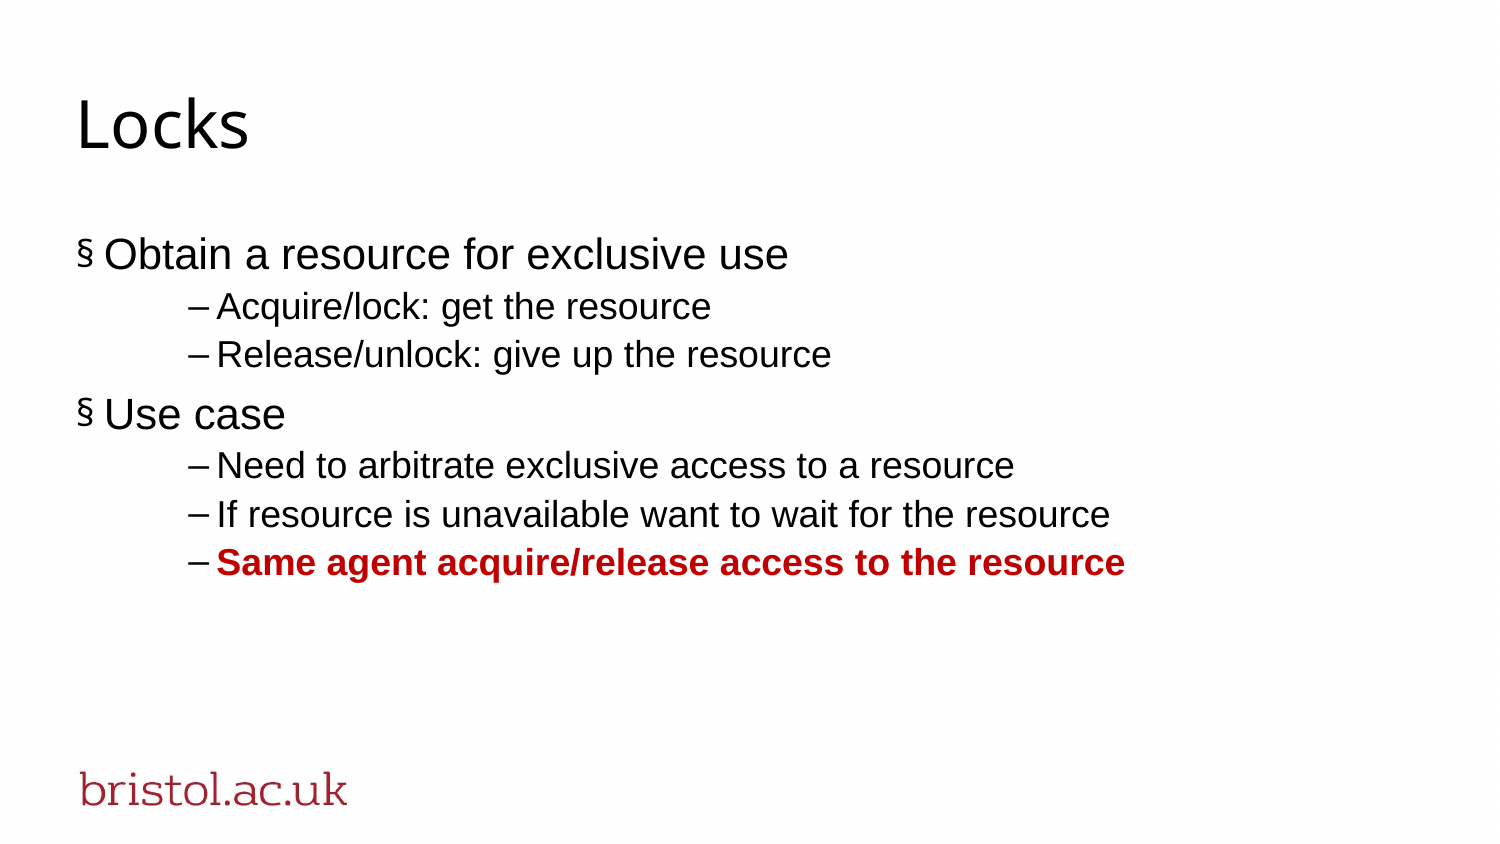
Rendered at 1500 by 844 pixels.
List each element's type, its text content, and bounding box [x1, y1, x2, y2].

title Locks [60, 44, 1440, 209]
list Obtain a resource for exclusive use Acquire/lock: get the resource Release/unlock: give up the resource Use case Need to arbitrate exclusive access to a resource If resource is unavailable want to wait for the resource Same agent acquire/release access to the resource [60, 224, 1440, 699]
